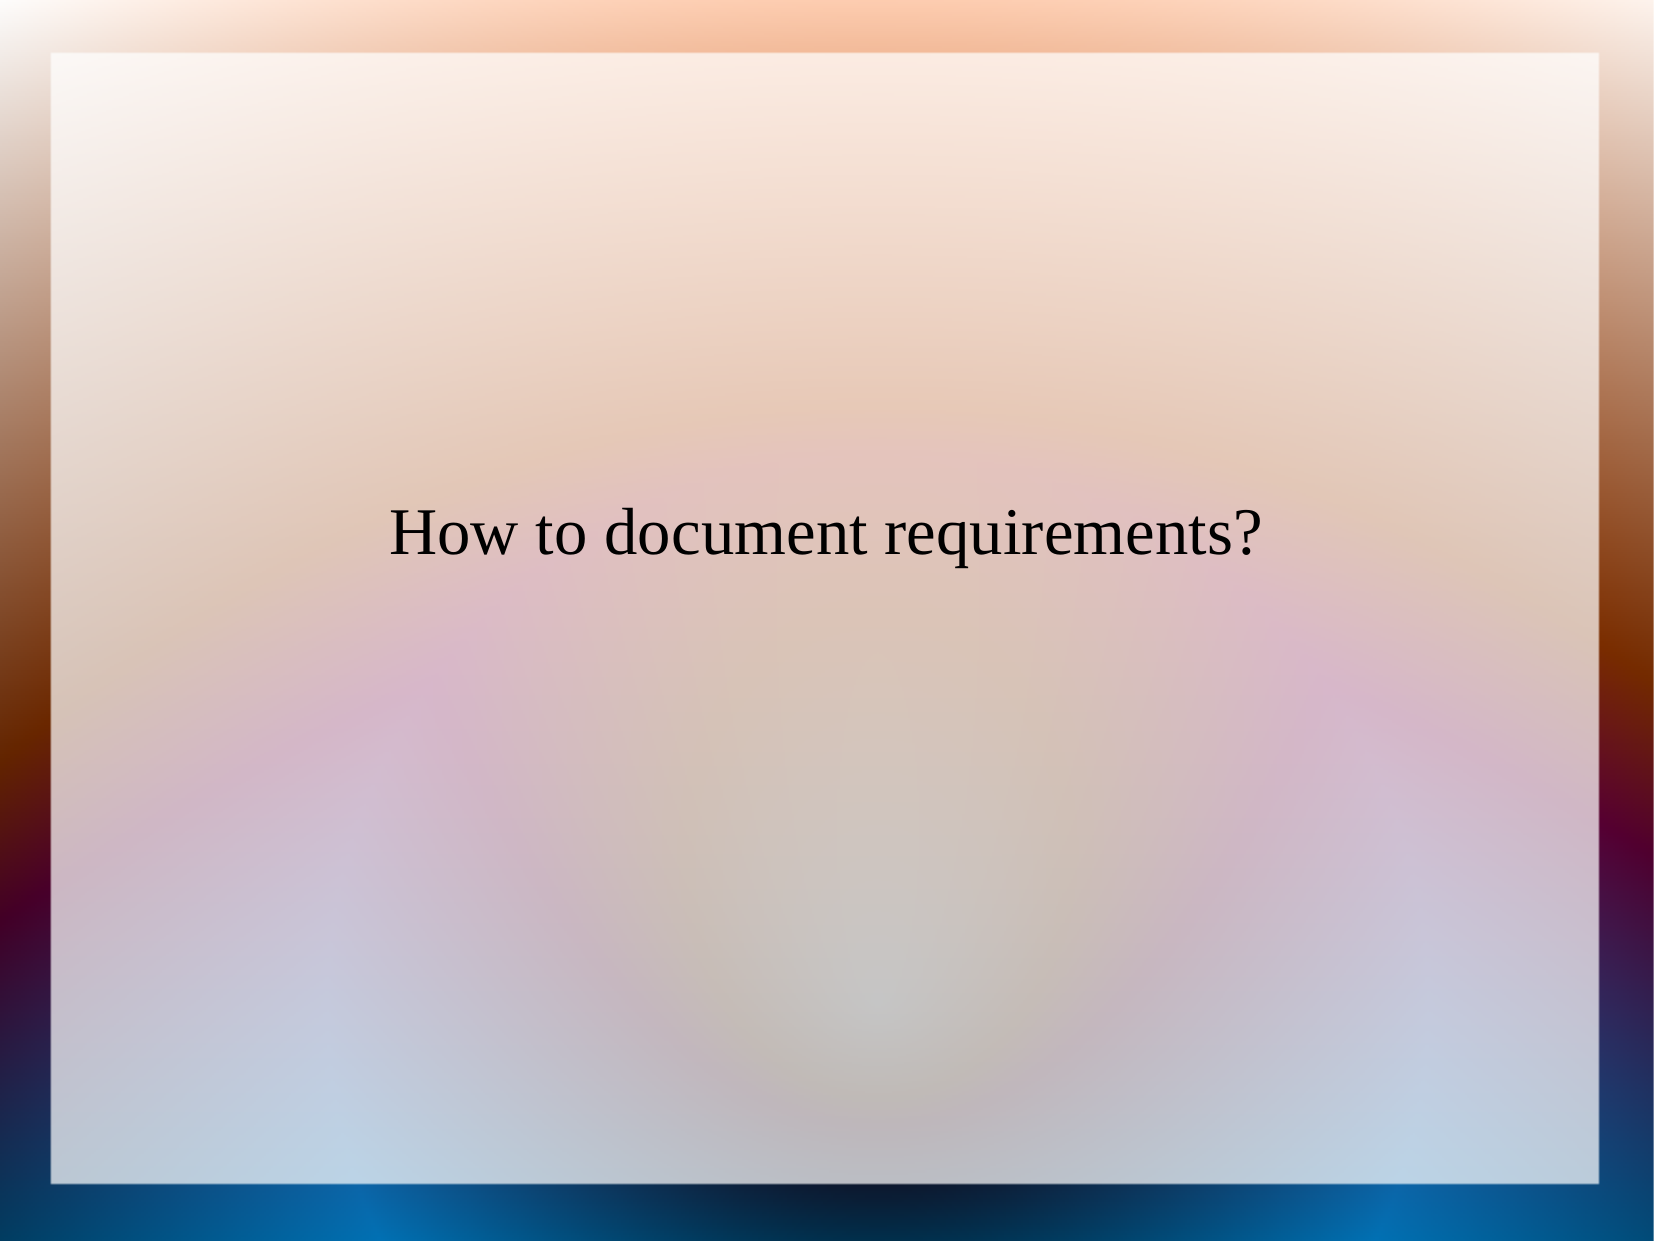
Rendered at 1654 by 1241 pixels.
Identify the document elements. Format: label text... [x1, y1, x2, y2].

subtitle How to document requirements? [82, 55, 1571, 1010]
picture [0, 0, 1654, 1241]
